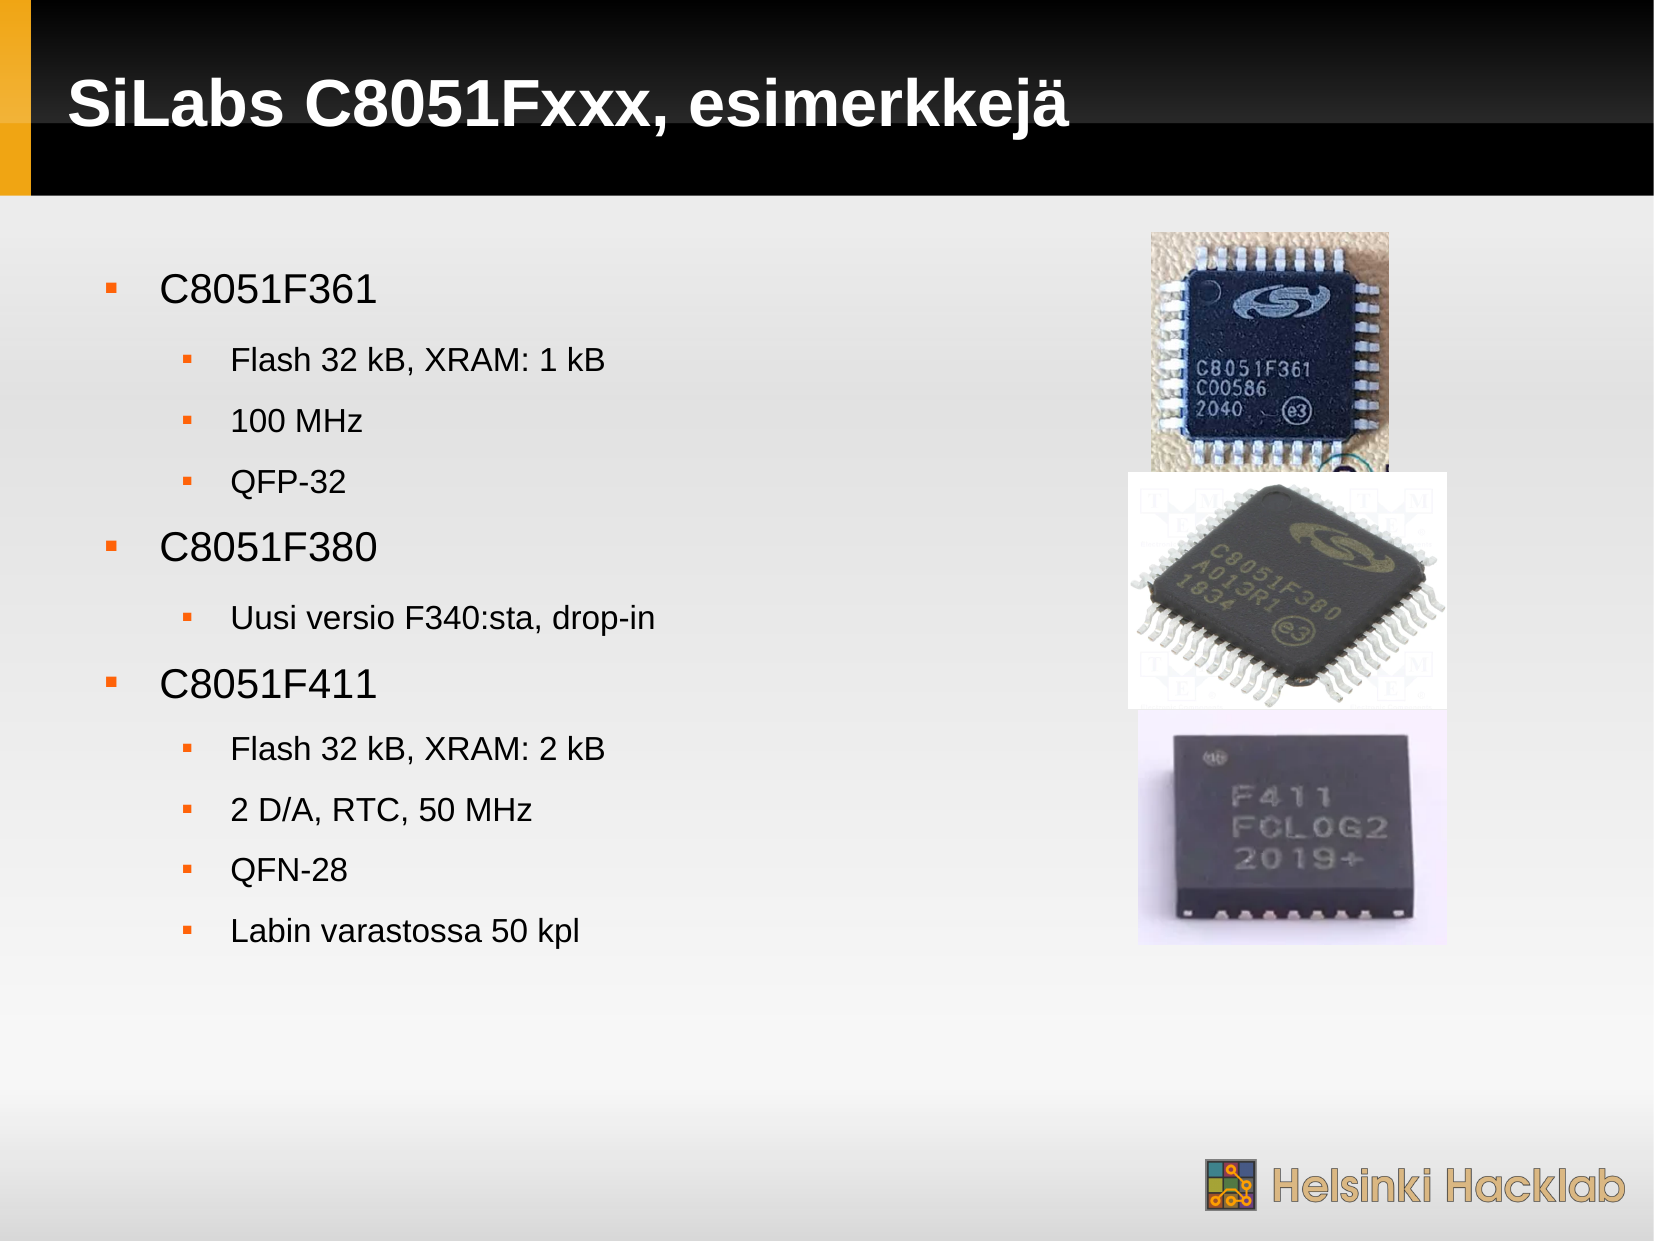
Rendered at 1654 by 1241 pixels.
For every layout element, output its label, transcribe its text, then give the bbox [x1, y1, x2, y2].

list C8051F361 Flash 32 kB, XRAM: 1 kB 100 MHz QFP-32 C8051F380 Uusi versio F340:sta, drop-in C8051F411 Flash 32 kB, XRAM: 2 kB 2 D/A, RTC, 50 MHz QFN-28 Labin varastossa 50 kpl [88, 265, 1093, 1160]
title SiLabs C8051Fxxx, esimerkkejä [67, 0, 1556, 208]
picture [0, 0, 1654, 1241]
